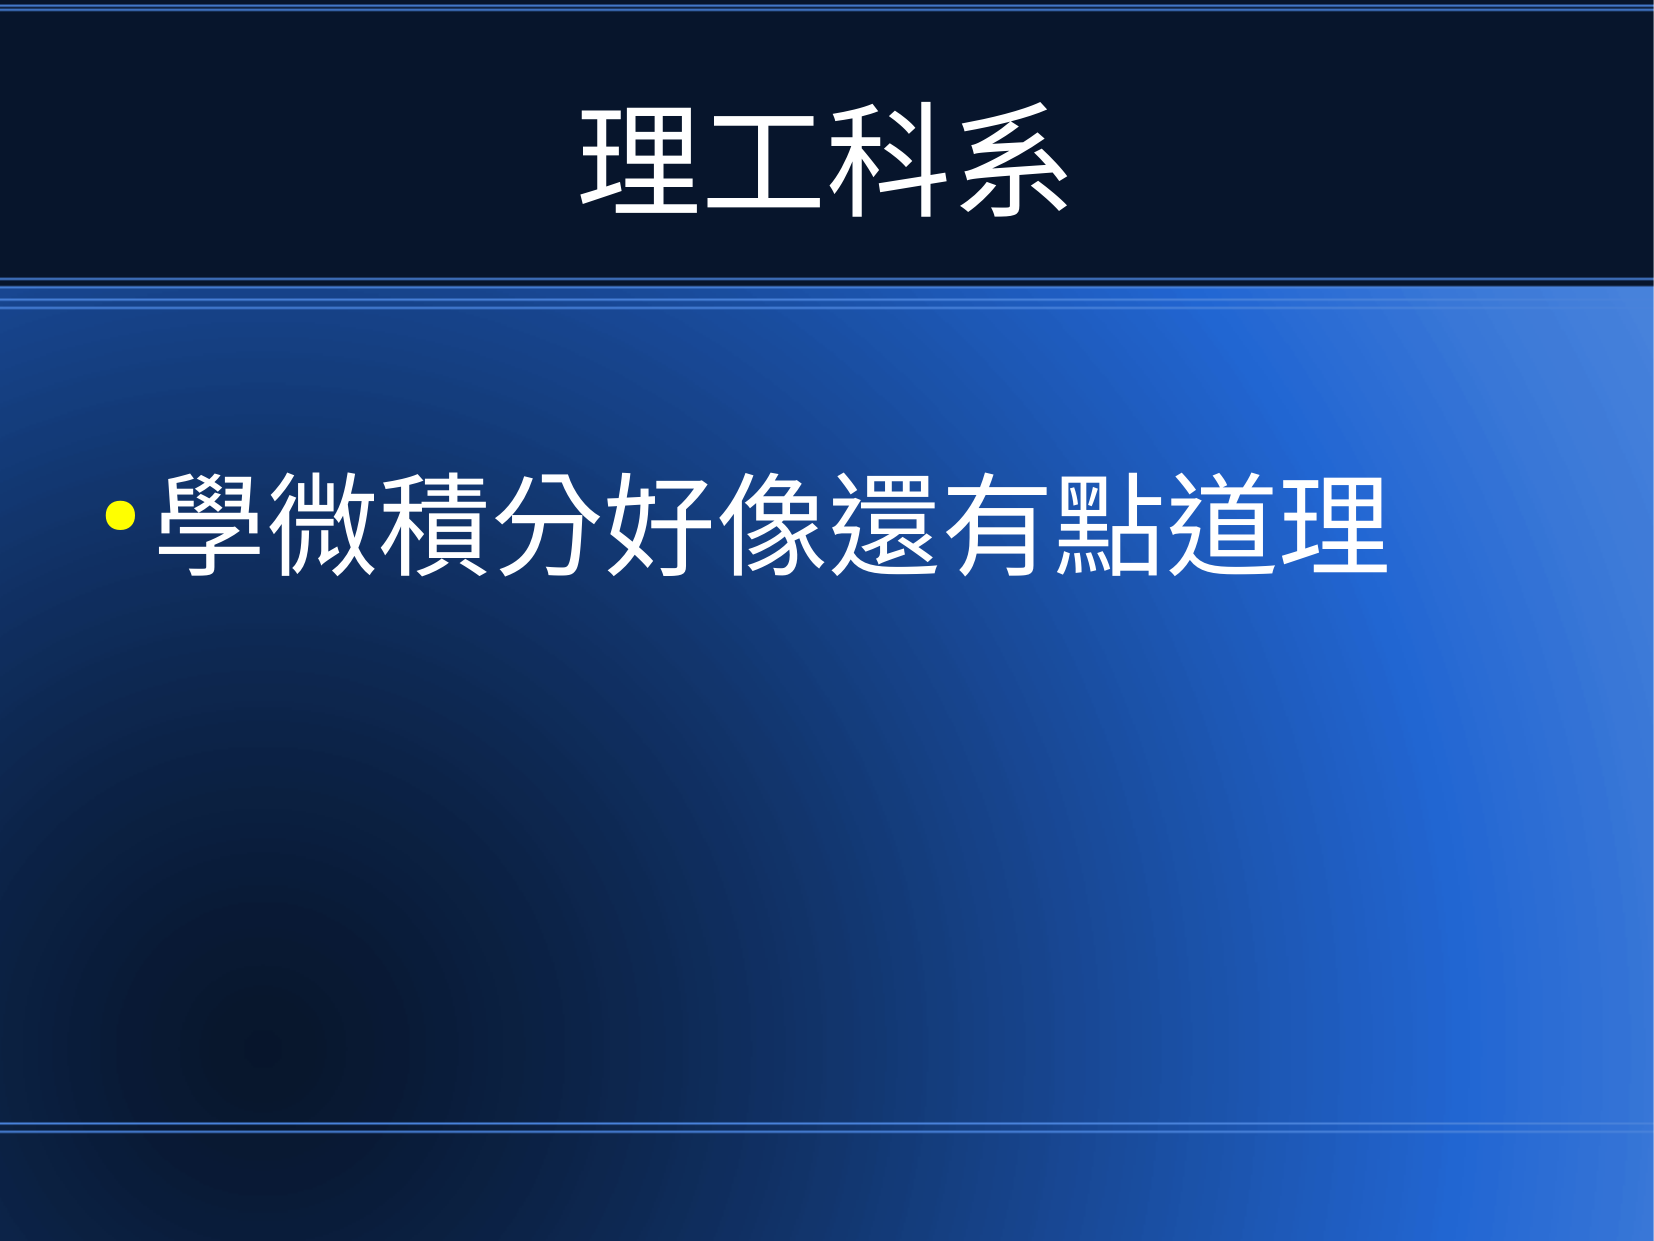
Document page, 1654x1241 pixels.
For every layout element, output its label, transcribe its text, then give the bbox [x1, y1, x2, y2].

picture [0, 0, 1654, 1241]
title 理工科系 [82, 49, 1571, 257]
list 學微積分好像還有點道理 [82, 355, 1571, 1241]
